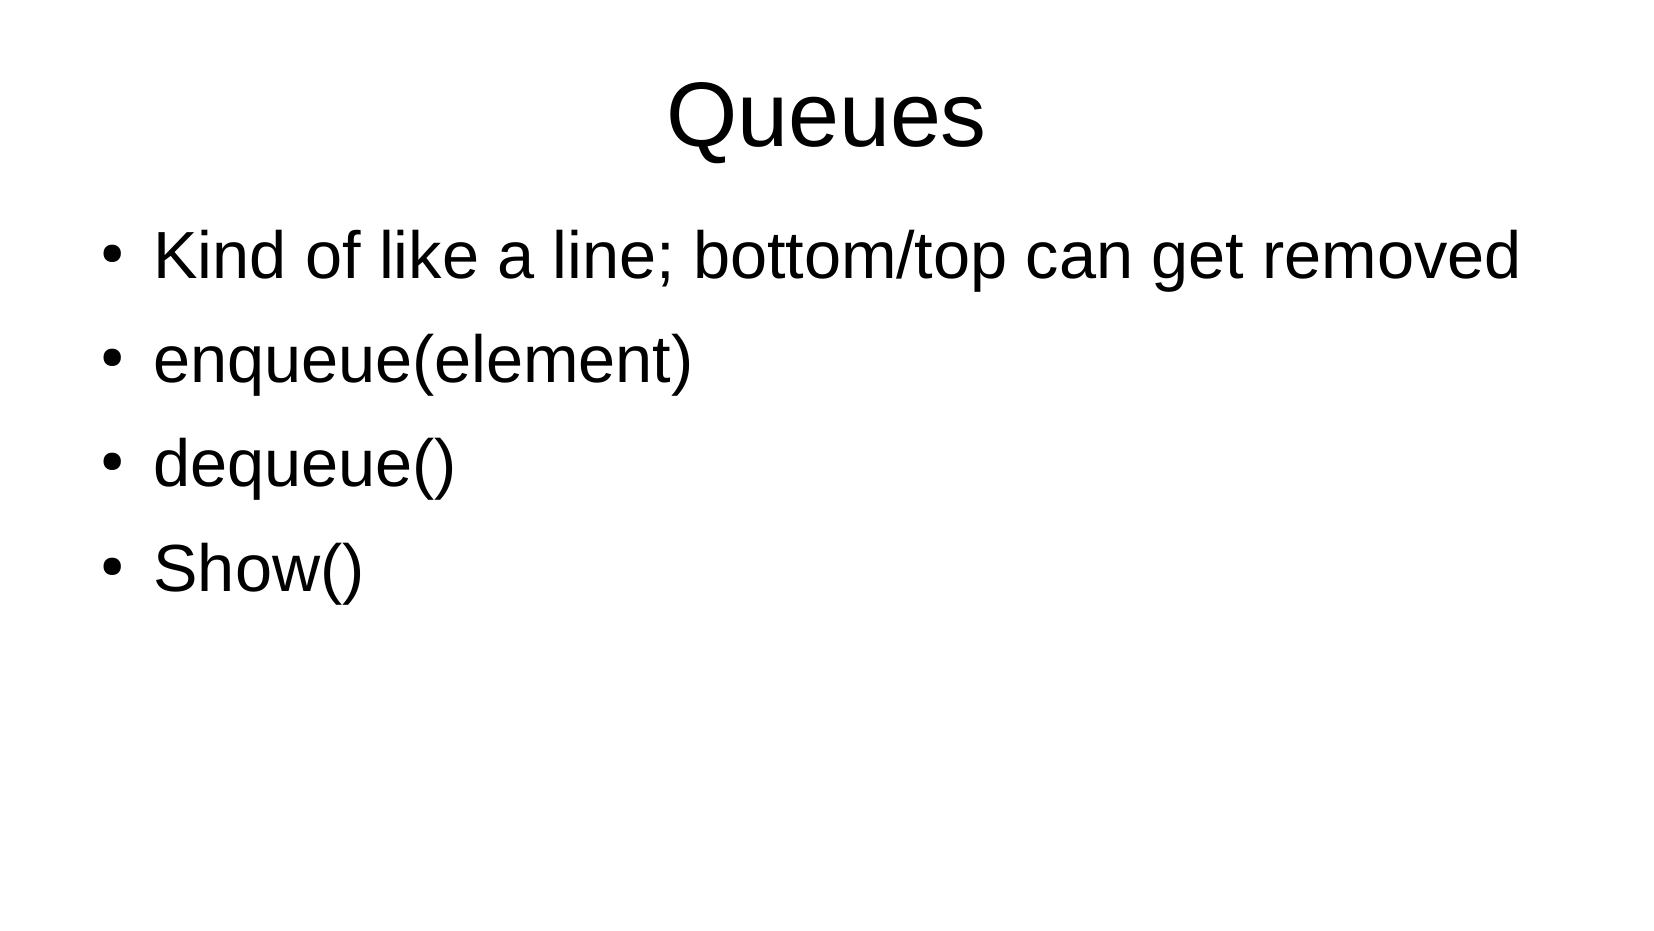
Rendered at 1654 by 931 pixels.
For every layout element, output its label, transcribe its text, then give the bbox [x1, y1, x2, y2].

title Queues [82, 37, 1571, 193]
list Kind of like a line; bottom/top can get removed enqueue(element) dequeue() Show() [82, 217, 1571, 758]
